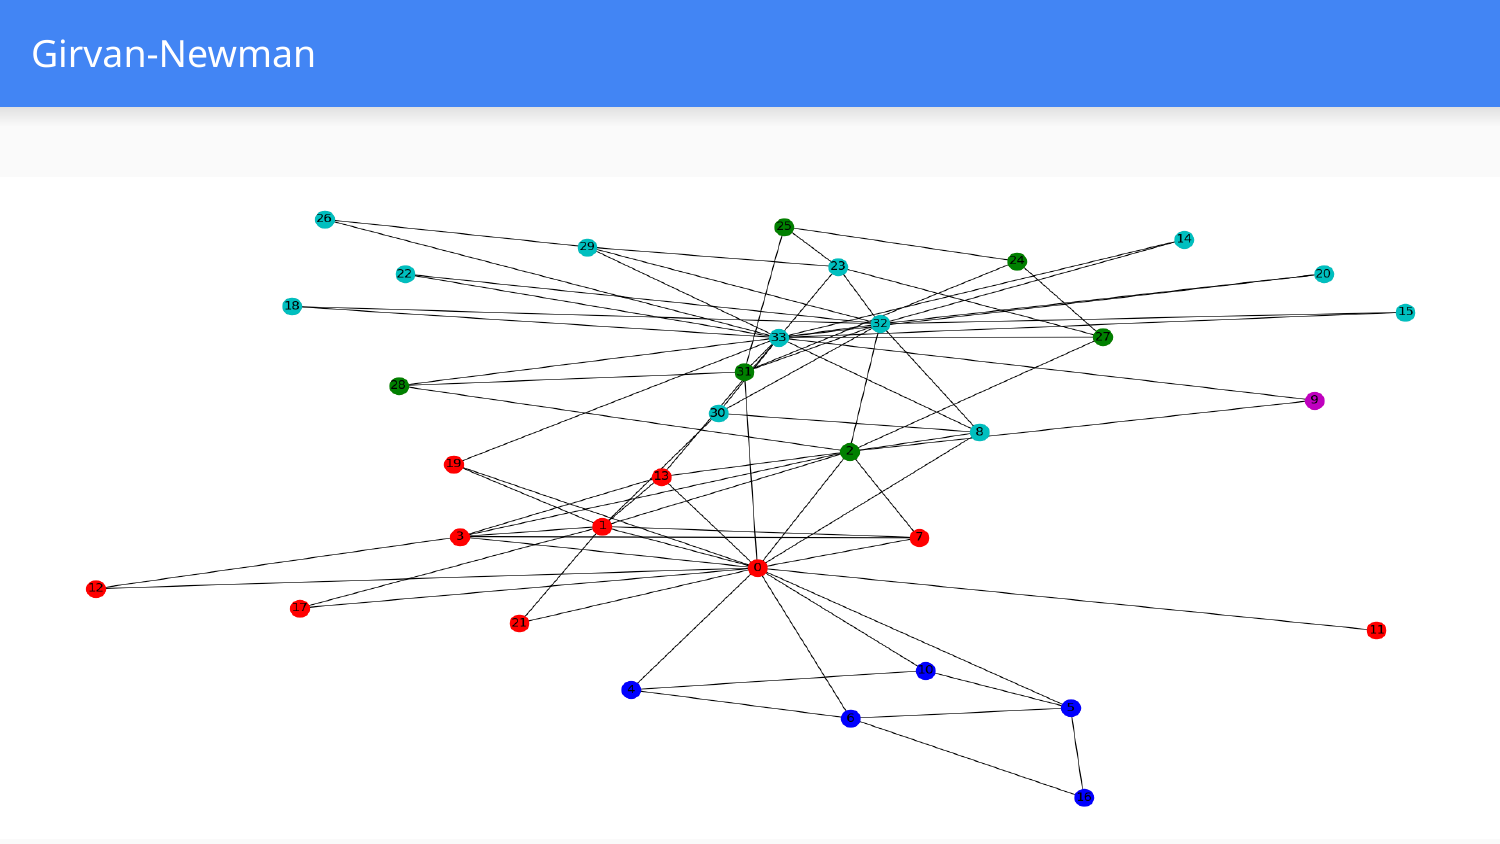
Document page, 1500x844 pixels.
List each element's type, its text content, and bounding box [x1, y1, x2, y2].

title Girvan-Newman [16, 2, 1464, 102]
picture [0, 177, 1500, 839]
